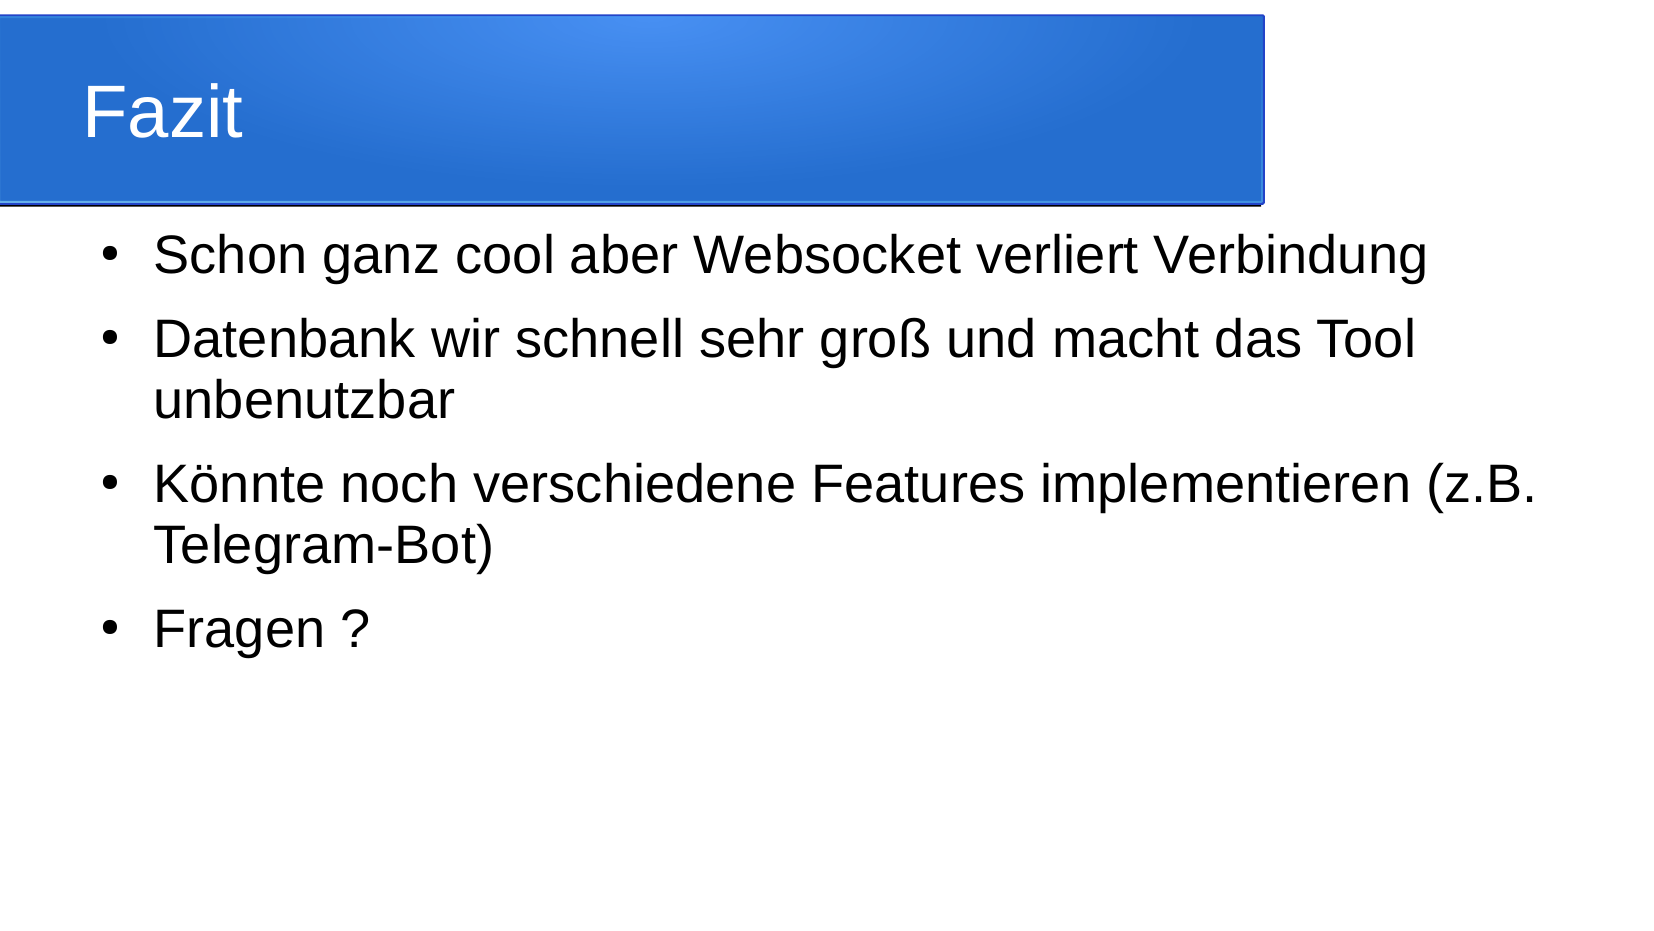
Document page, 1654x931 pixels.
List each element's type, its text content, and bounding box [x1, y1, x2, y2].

list Schon ganz cool aber Websocket verliert Verbindung Datenbank wir schnell sehr groß und macht das Tool unbenutzbar Könnte noch verschiedene Features implementieren (z.B. Telegram-Bot) Fragen ? [82, 224, 1571, 764]
title Fazit [82, 35, 1235, 189]
